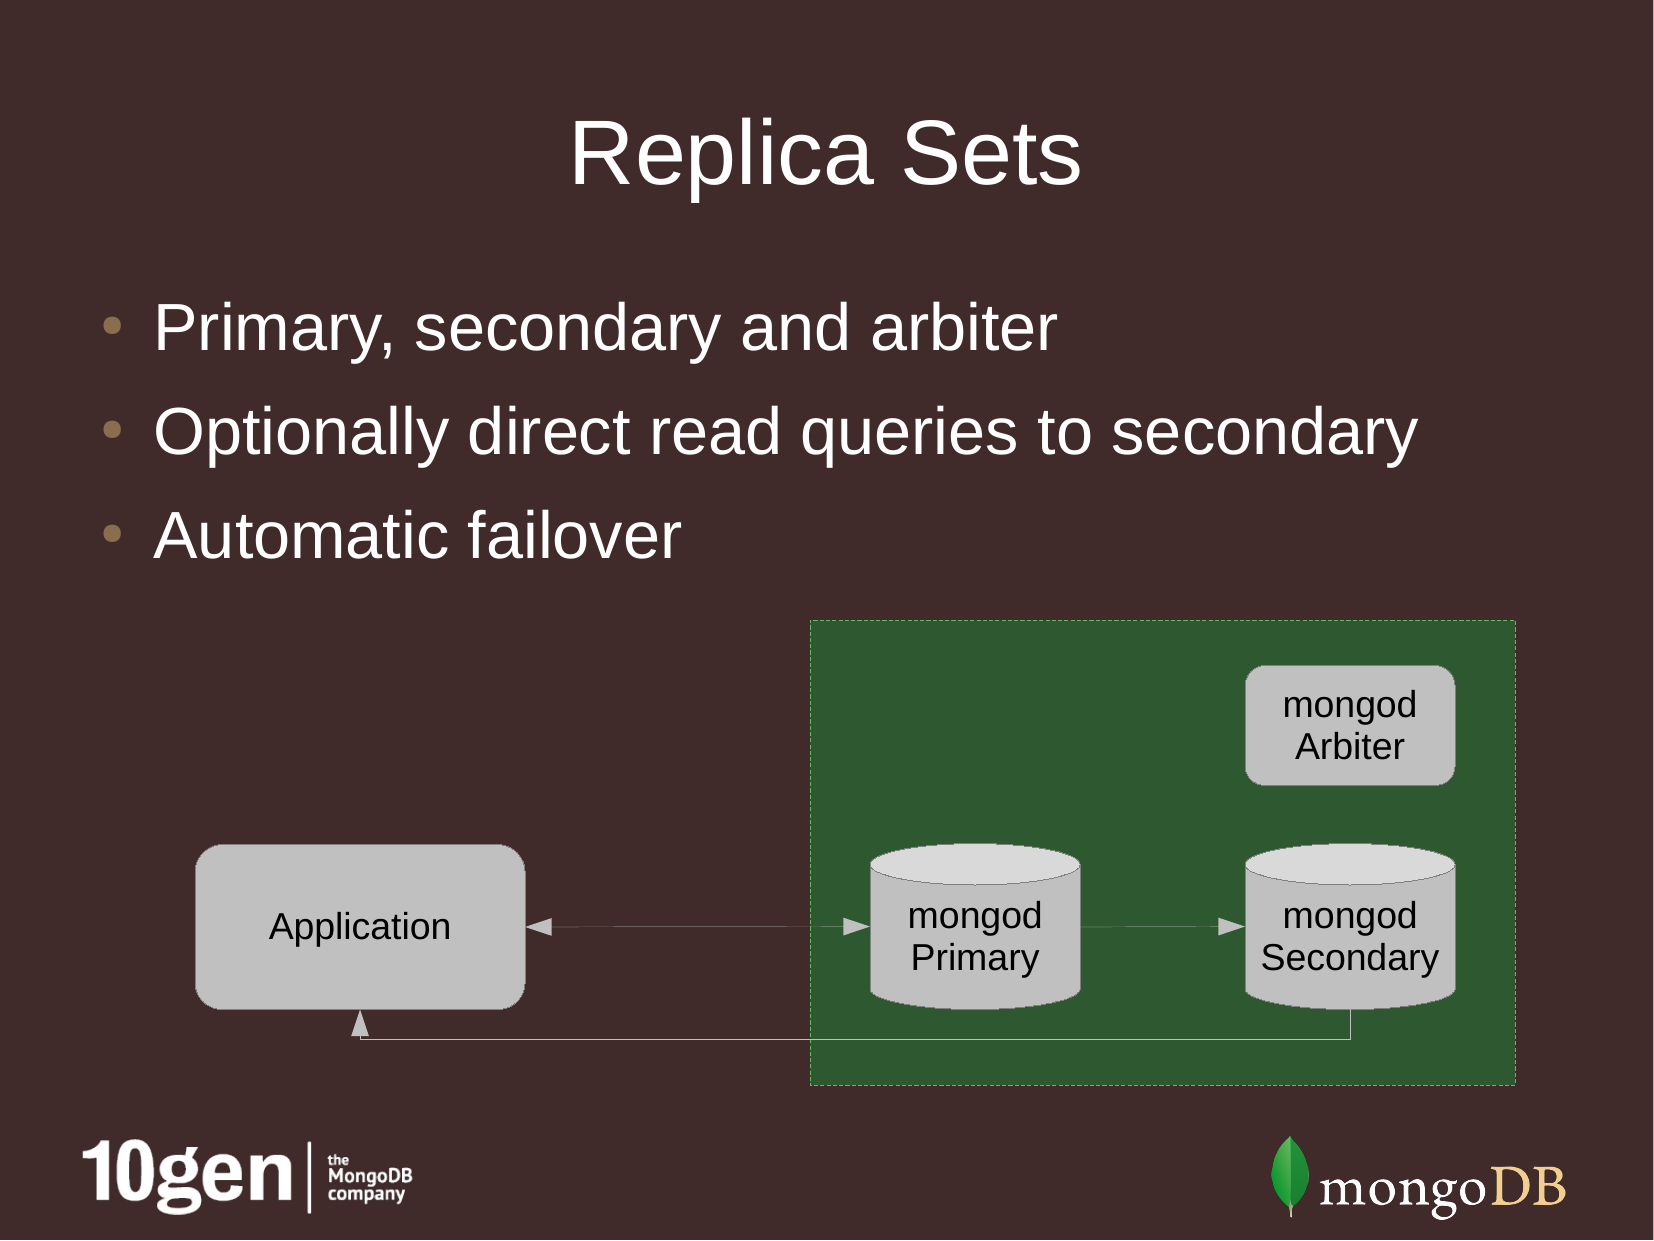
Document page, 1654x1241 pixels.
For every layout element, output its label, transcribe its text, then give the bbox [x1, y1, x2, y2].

text_box Application [195, 844, 526, 1010]
list Primary, secondary and arbiter Optionally direct read queries to secondary Automatic failover [82, 290, 1571, 1109]
text_box mongod Primary [870, 865, 1081, 1010]
text_box mongod Secondary [1245, 865, 1456, 1010]
text_box mongod Arbiter [1245, 665, 1456, 786]
title Replica Sets [82, 49, 1571, 257]
picture [1260, 1124, 1576, 1230]
picture [82, 1139, 413, 1215]
